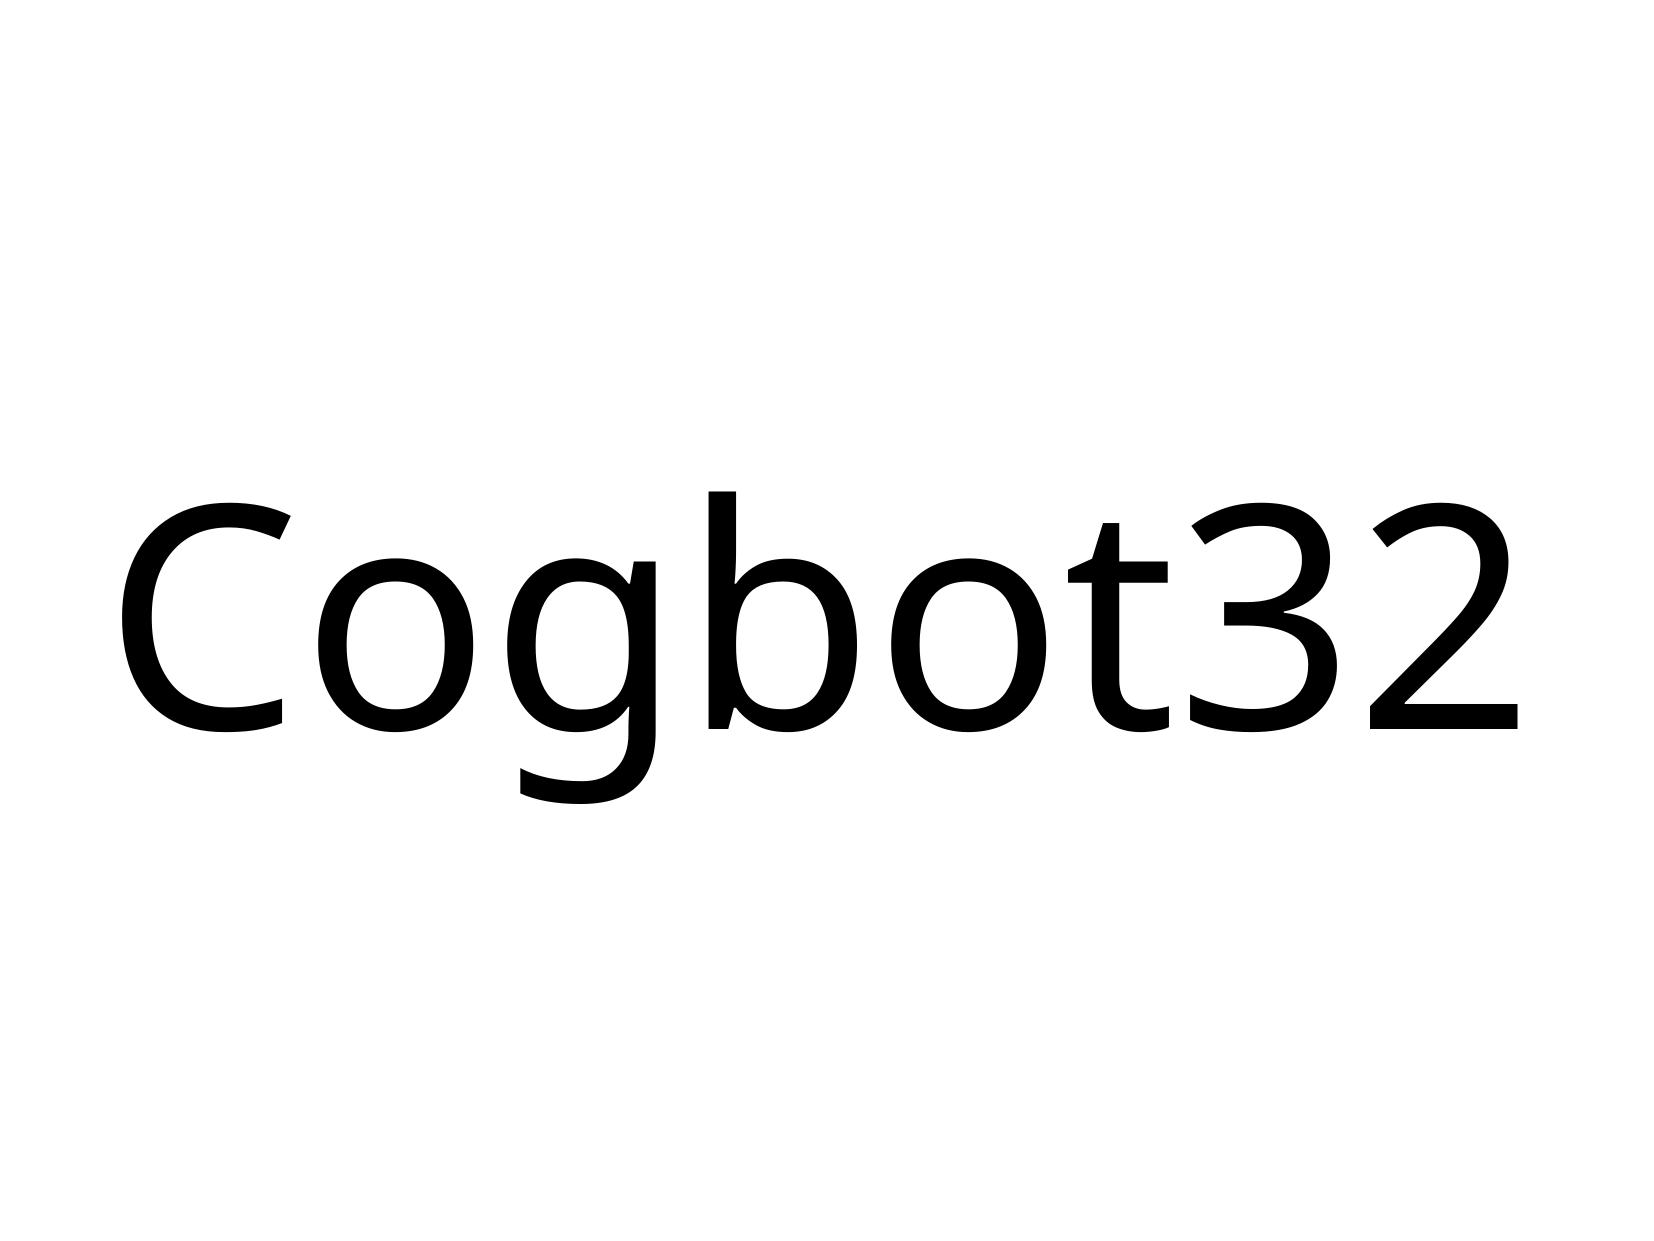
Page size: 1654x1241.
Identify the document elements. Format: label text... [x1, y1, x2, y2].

title Cogbot32 [75, 390, 1564, 826]
